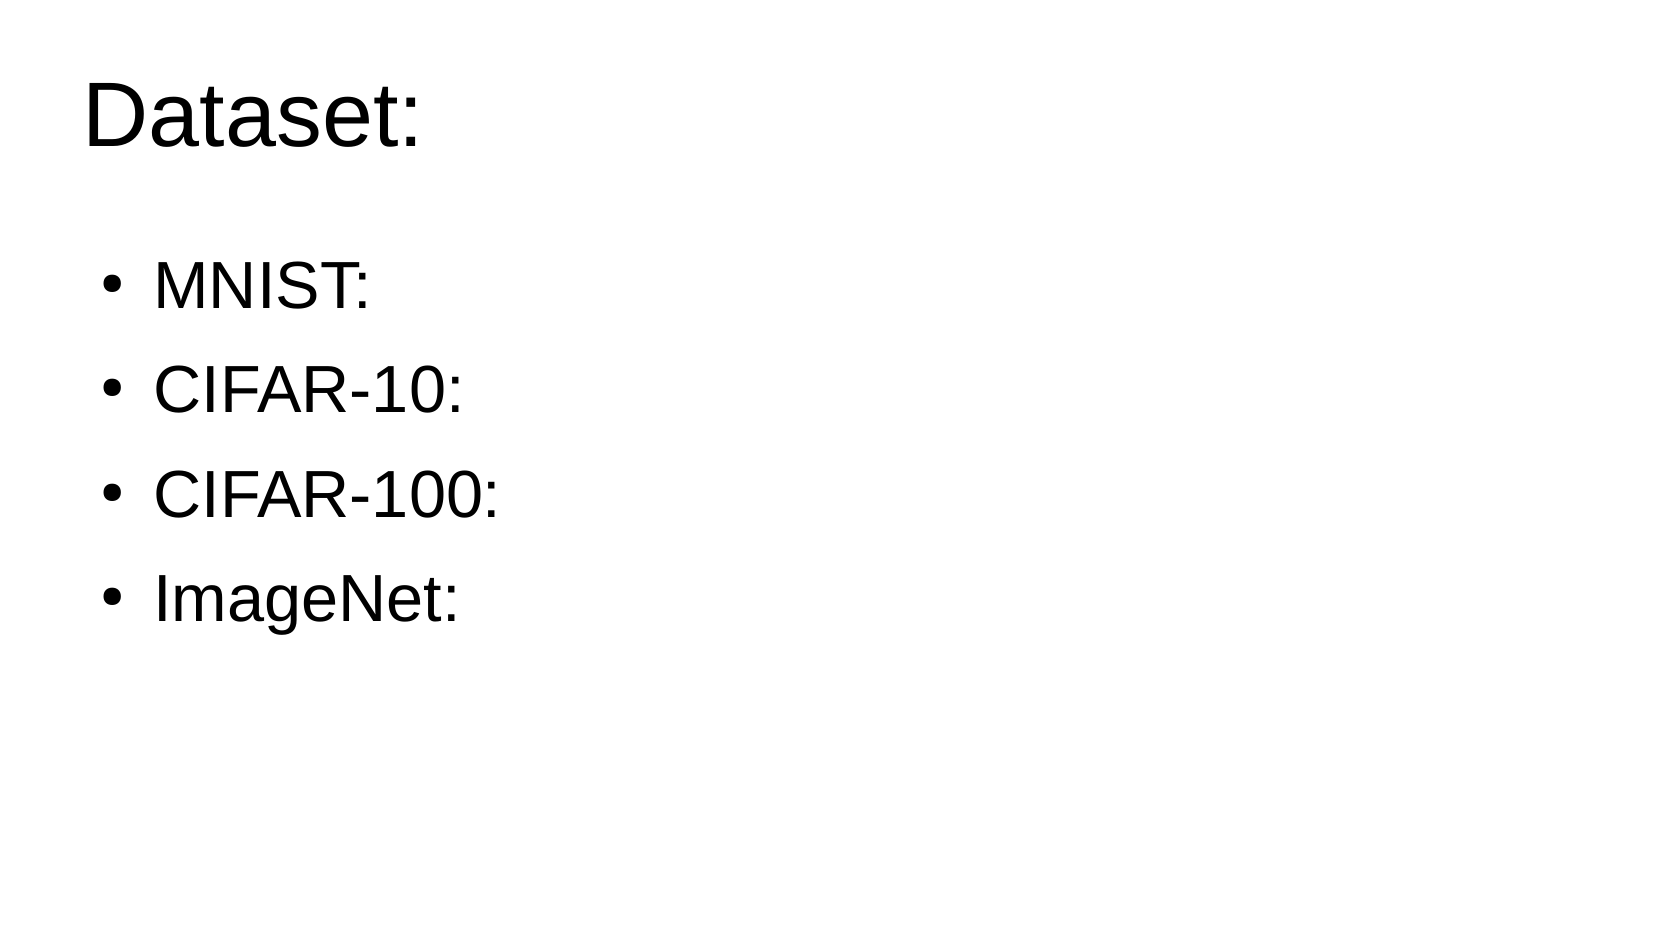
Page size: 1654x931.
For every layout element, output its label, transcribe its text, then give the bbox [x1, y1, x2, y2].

list MNIST: CIFAR-10: CIFAR-100: ImageNet: [82, 248, 1571, 788]
title Dataset: [82, 37, 1571, 193]
